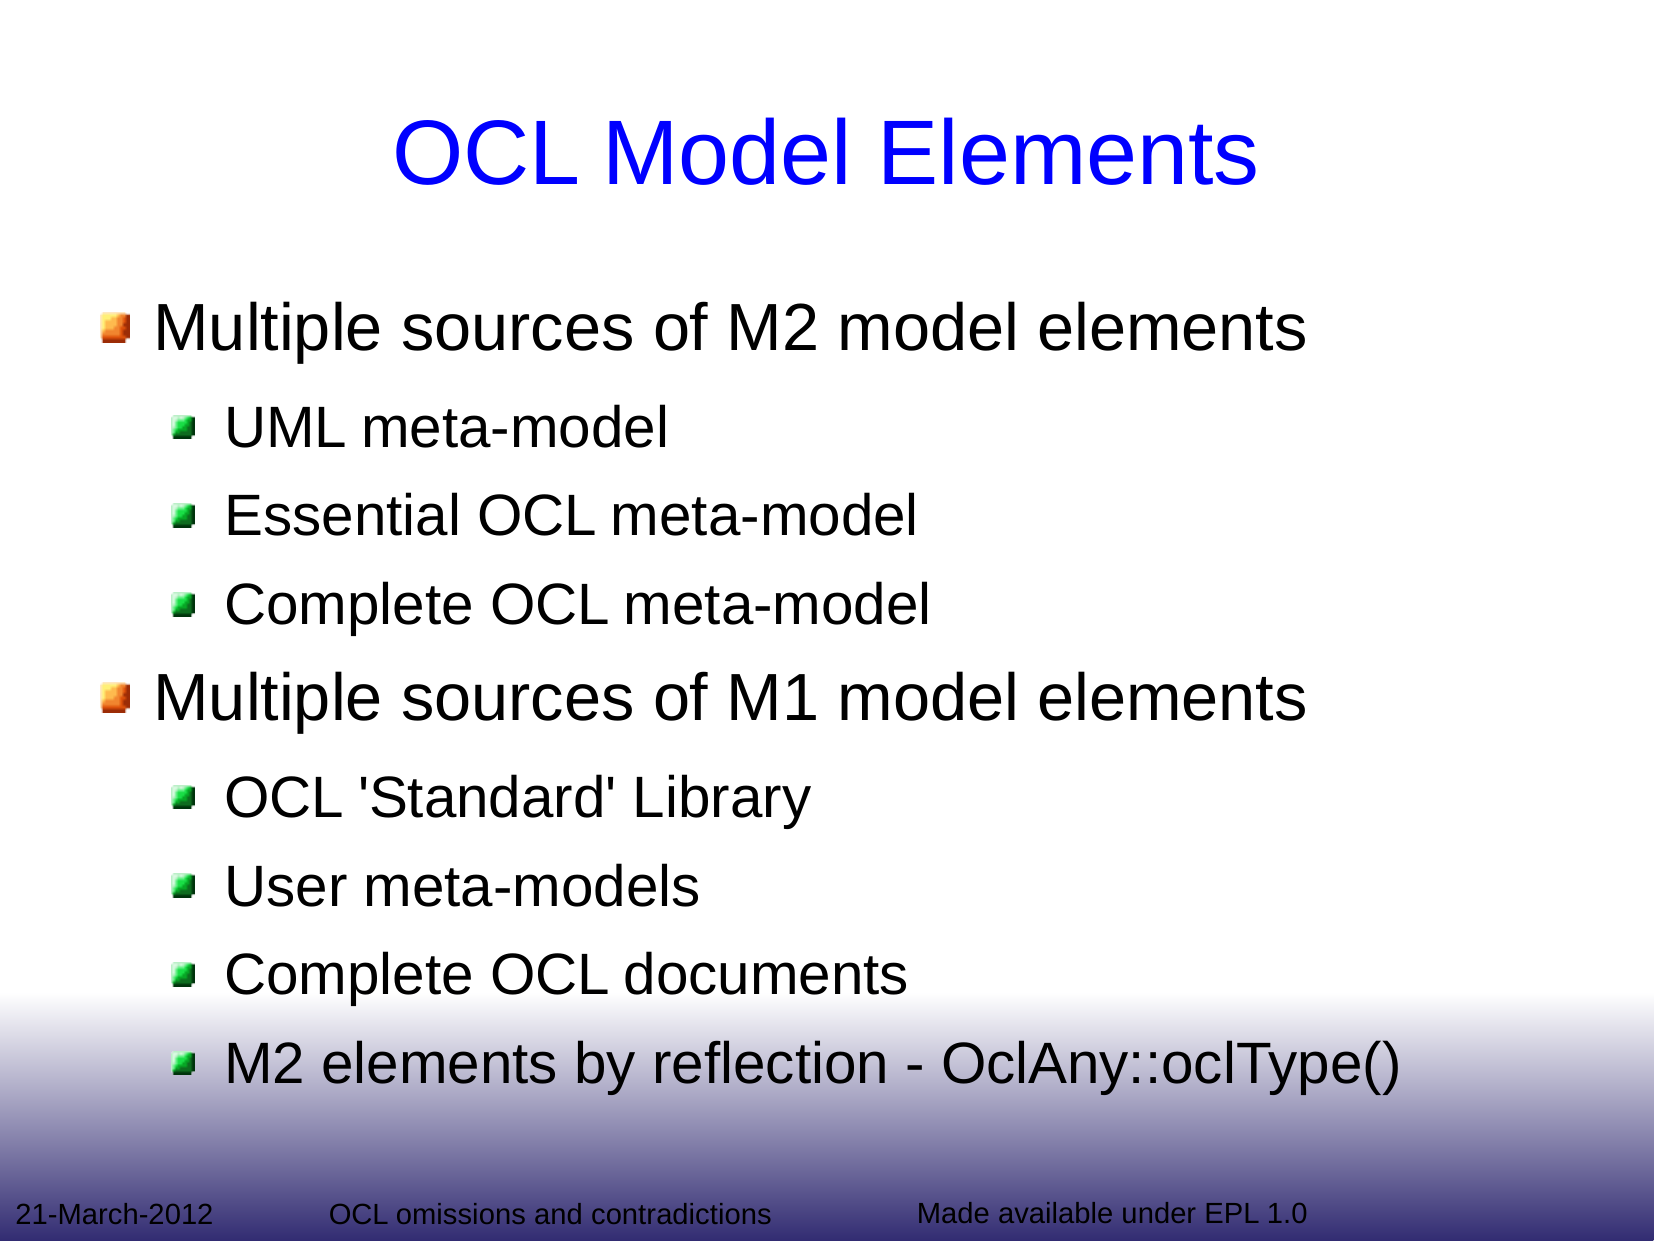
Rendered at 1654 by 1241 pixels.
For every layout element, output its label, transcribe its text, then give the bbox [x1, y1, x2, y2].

title OCL Model Elements [82, 49, 1571, 257]
list Multiple sources of M2 model elements UML meta-model Essential OCL meta-model Complete OCL meta-model Multiple sources of M1 model elements OCL 'Standard' Library User meta-models Complete OCL documents M2 elements by reflection - OclAny::oclType() [82, 290, 1571, 1109]
